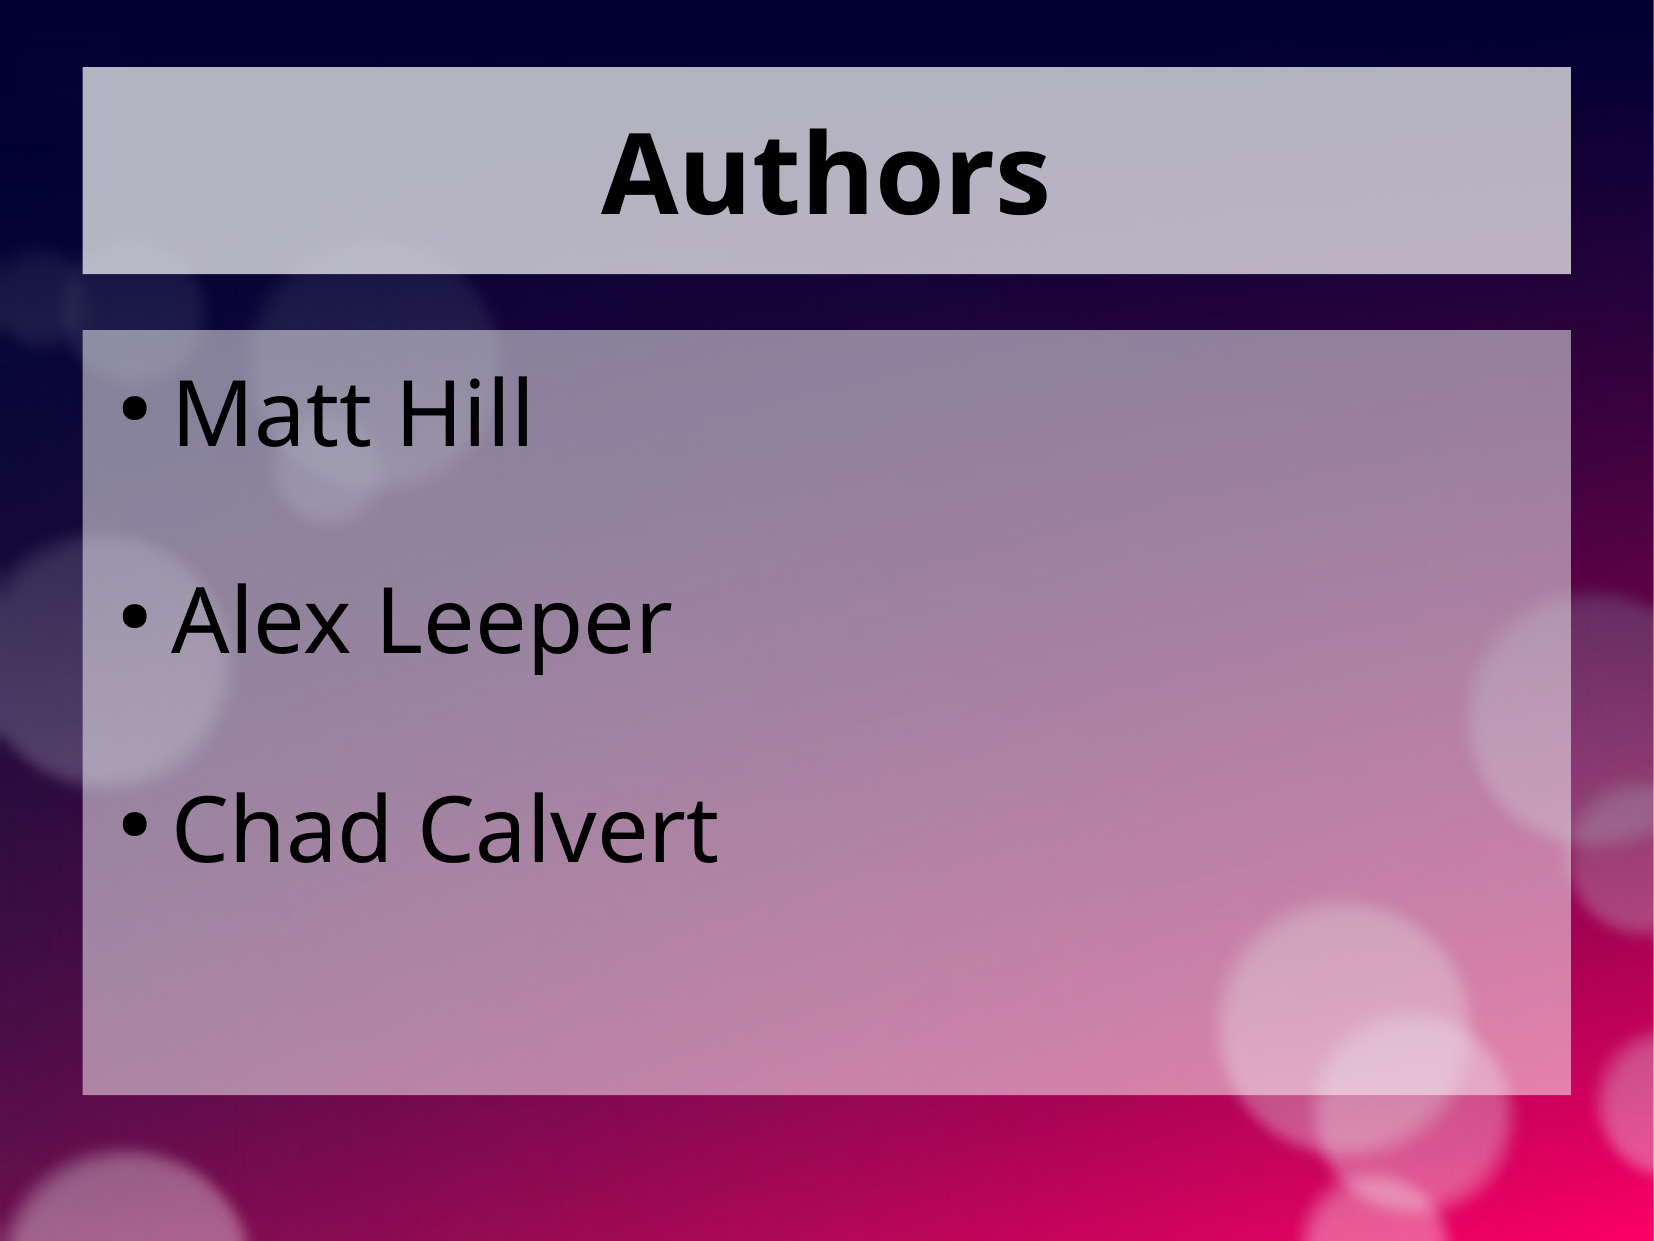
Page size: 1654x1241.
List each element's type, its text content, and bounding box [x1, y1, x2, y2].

title Authors [82, 67, 1571, 275]
picture [0, 0, 1654, 1241]
list Matt Hill Alex Leeper Chad Calvert [82, 330, 1571, 1096]
